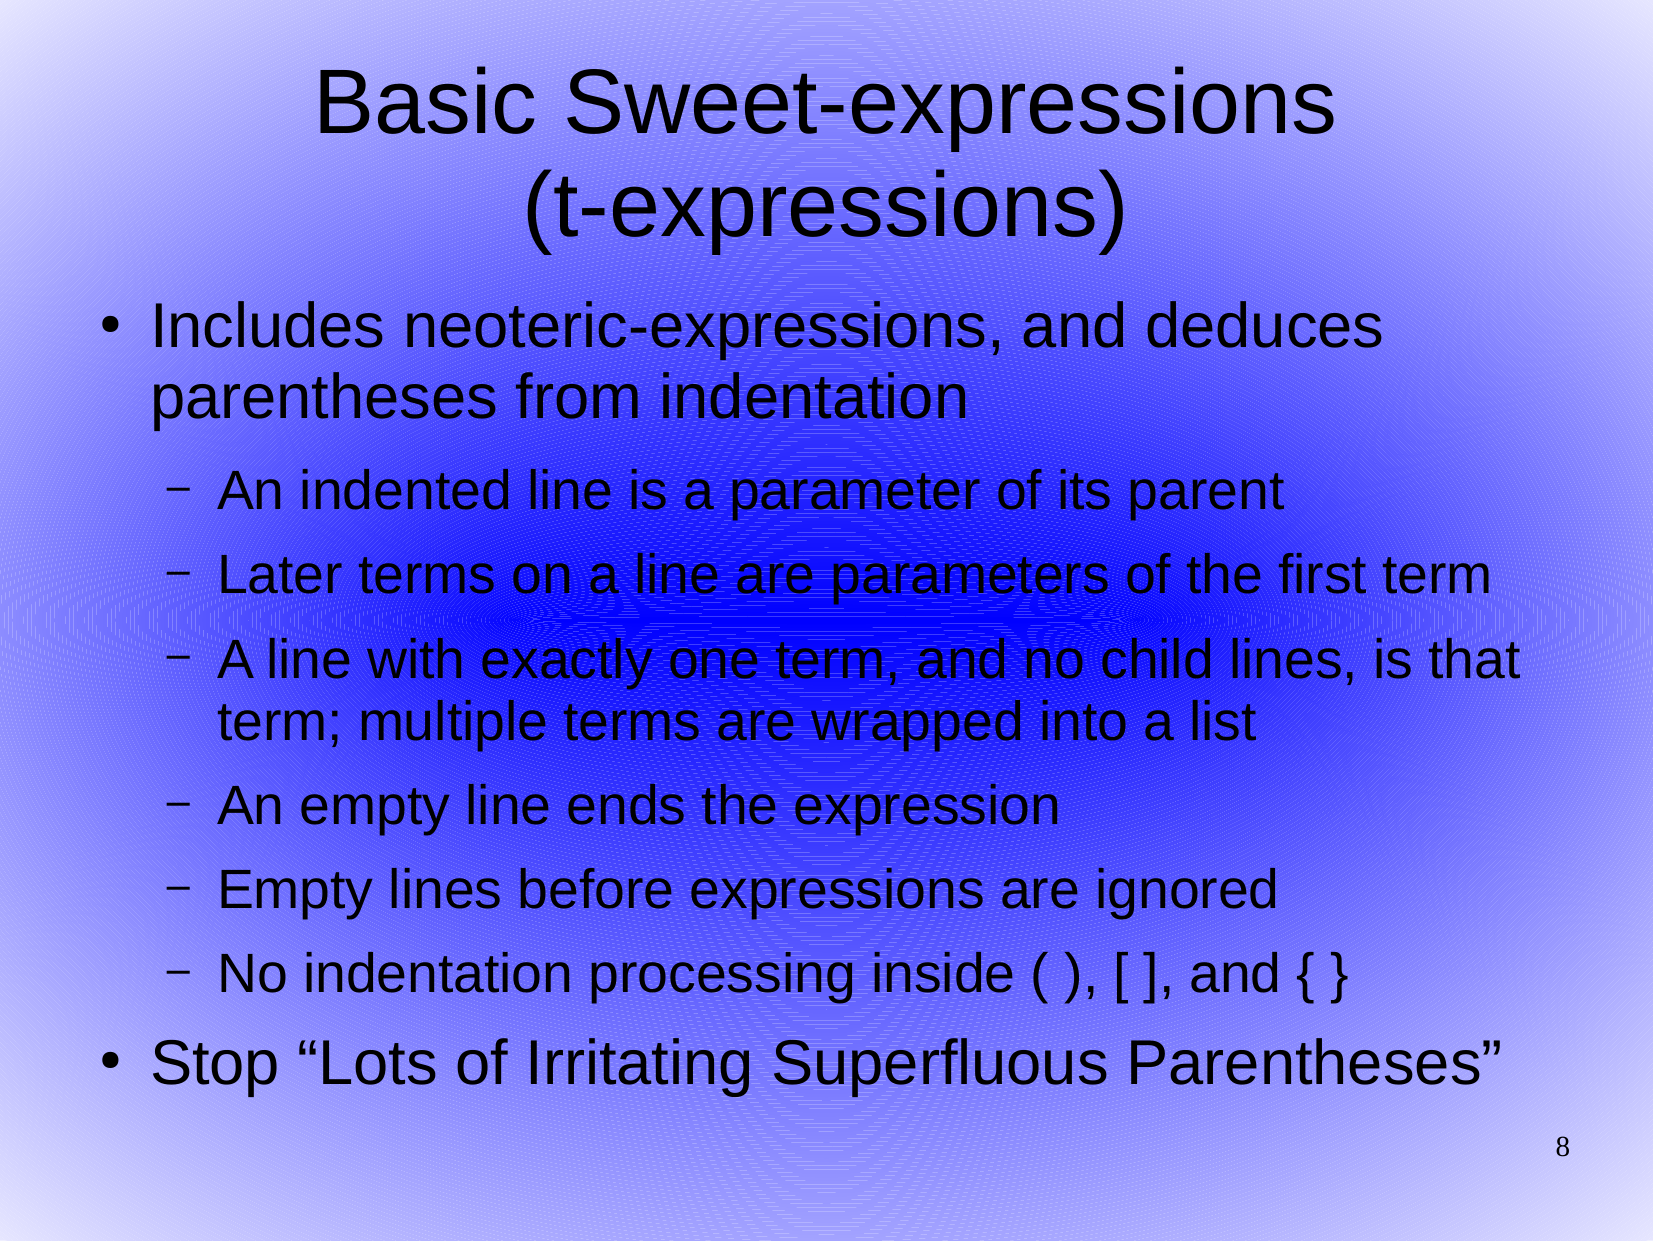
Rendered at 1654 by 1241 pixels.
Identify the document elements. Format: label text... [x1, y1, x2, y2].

title Basic Sweet-expressions (t-expressions) [82, 49, 1571, 257]
list Includes neoteric-expressions, and deduces parentheses from indentation An indented line is a parameter of its parent Later terms on a line are parameters of the first term A line with exactly one term, and no child lines, is that term; multiple terms are wrapped into a list An empty line ends the expression Empty lines before expressions are ignored No indentation processing inside ( ), [ ], and { } Stop “Lots of Irritating Superfluous Parentheses” [82, 290, 1538, 1141]
